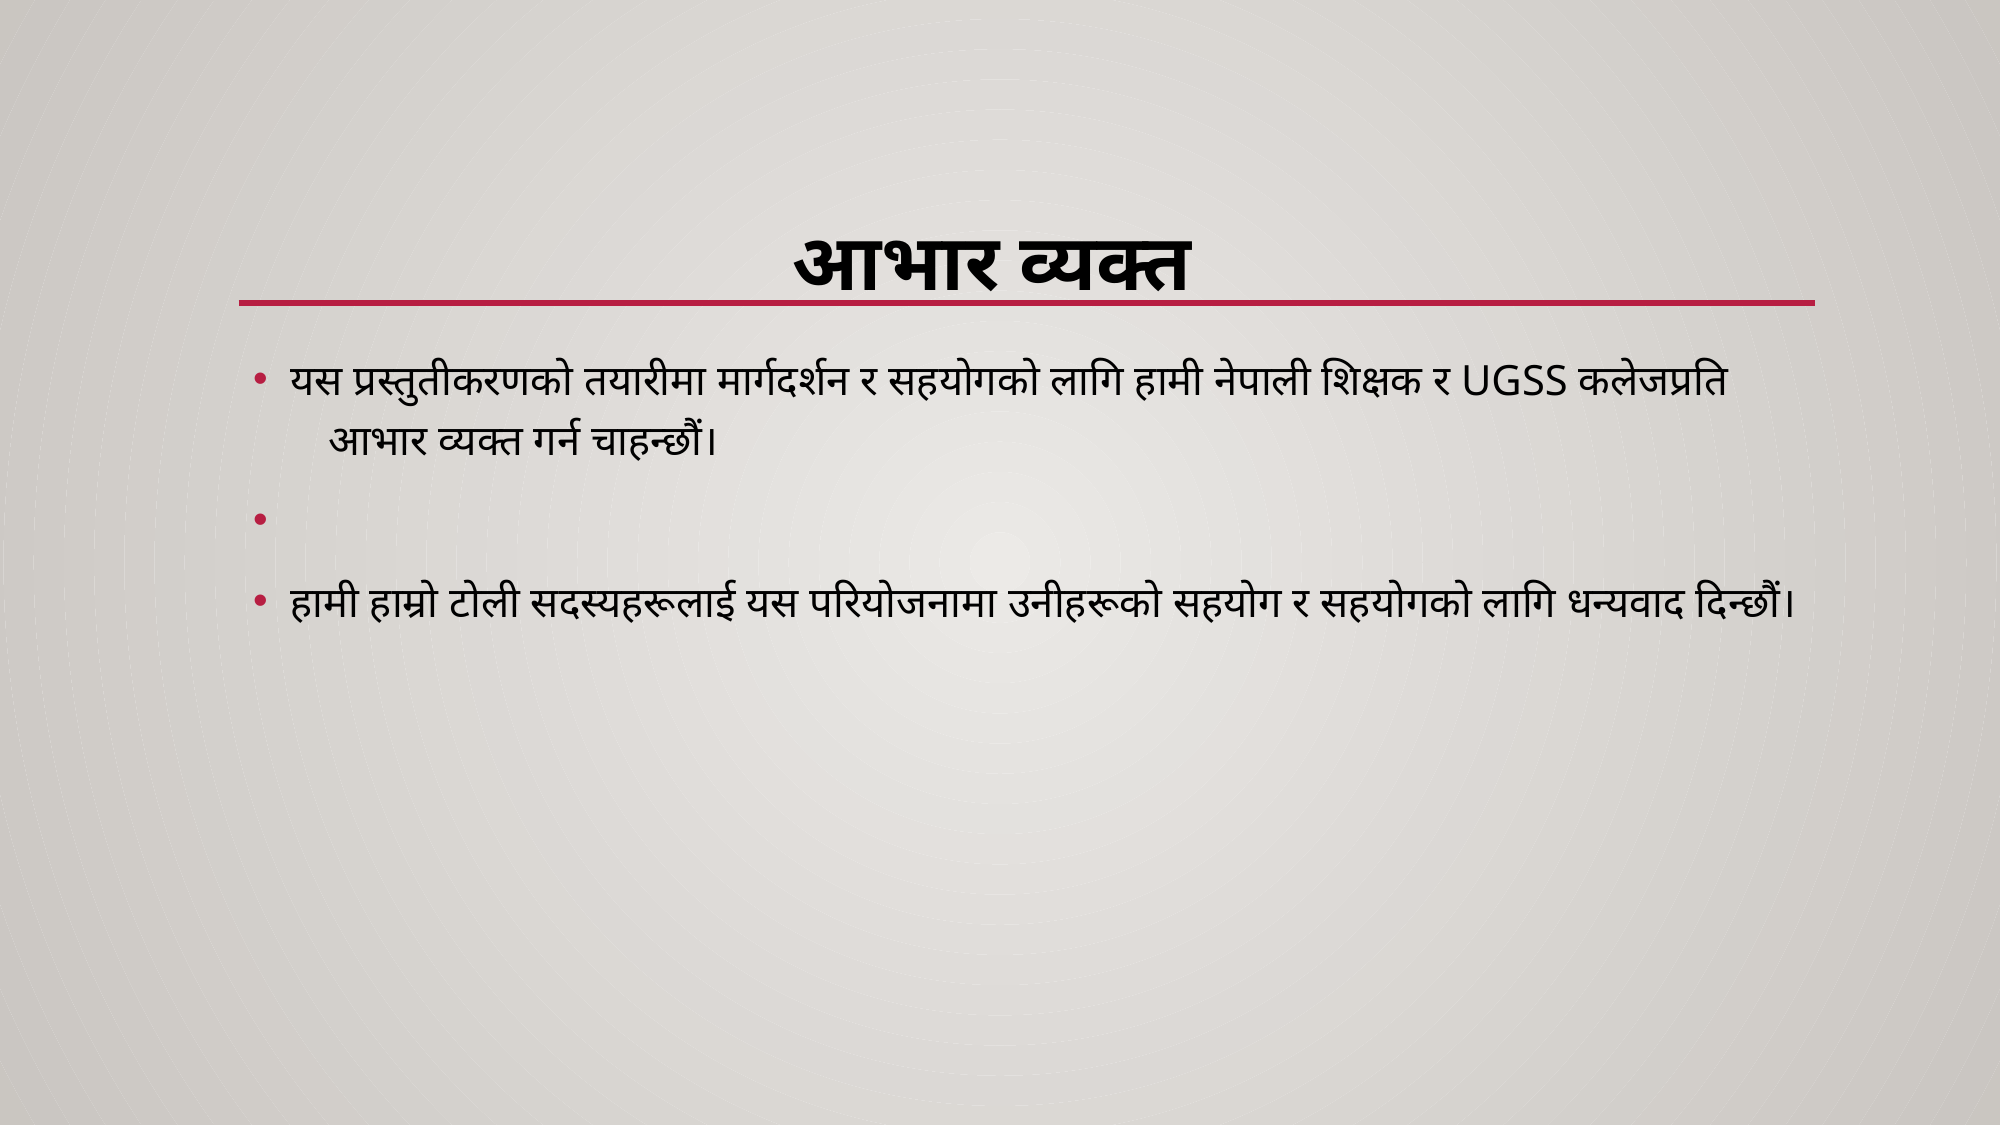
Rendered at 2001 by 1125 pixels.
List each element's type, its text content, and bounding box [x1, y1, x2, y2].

list यस प्रस्तुतीकरणको तयारीमा मार्गदर्शन र सहयोगको लागि हामी नेपाली शिक्षक र UGSS कलेजप्रति आभार व्यक्त गर्न चाहन्छौं। हामी हाम्रो टोली सदस्यहरूलाई यस परियोजनामा उनीहरूको सहयोग र सहयोगको लागि धन्यवाद दिन्छौं। [238, 335, 1814, 717]
title आभार व्यक्त [777, 215, 1224, 335]
